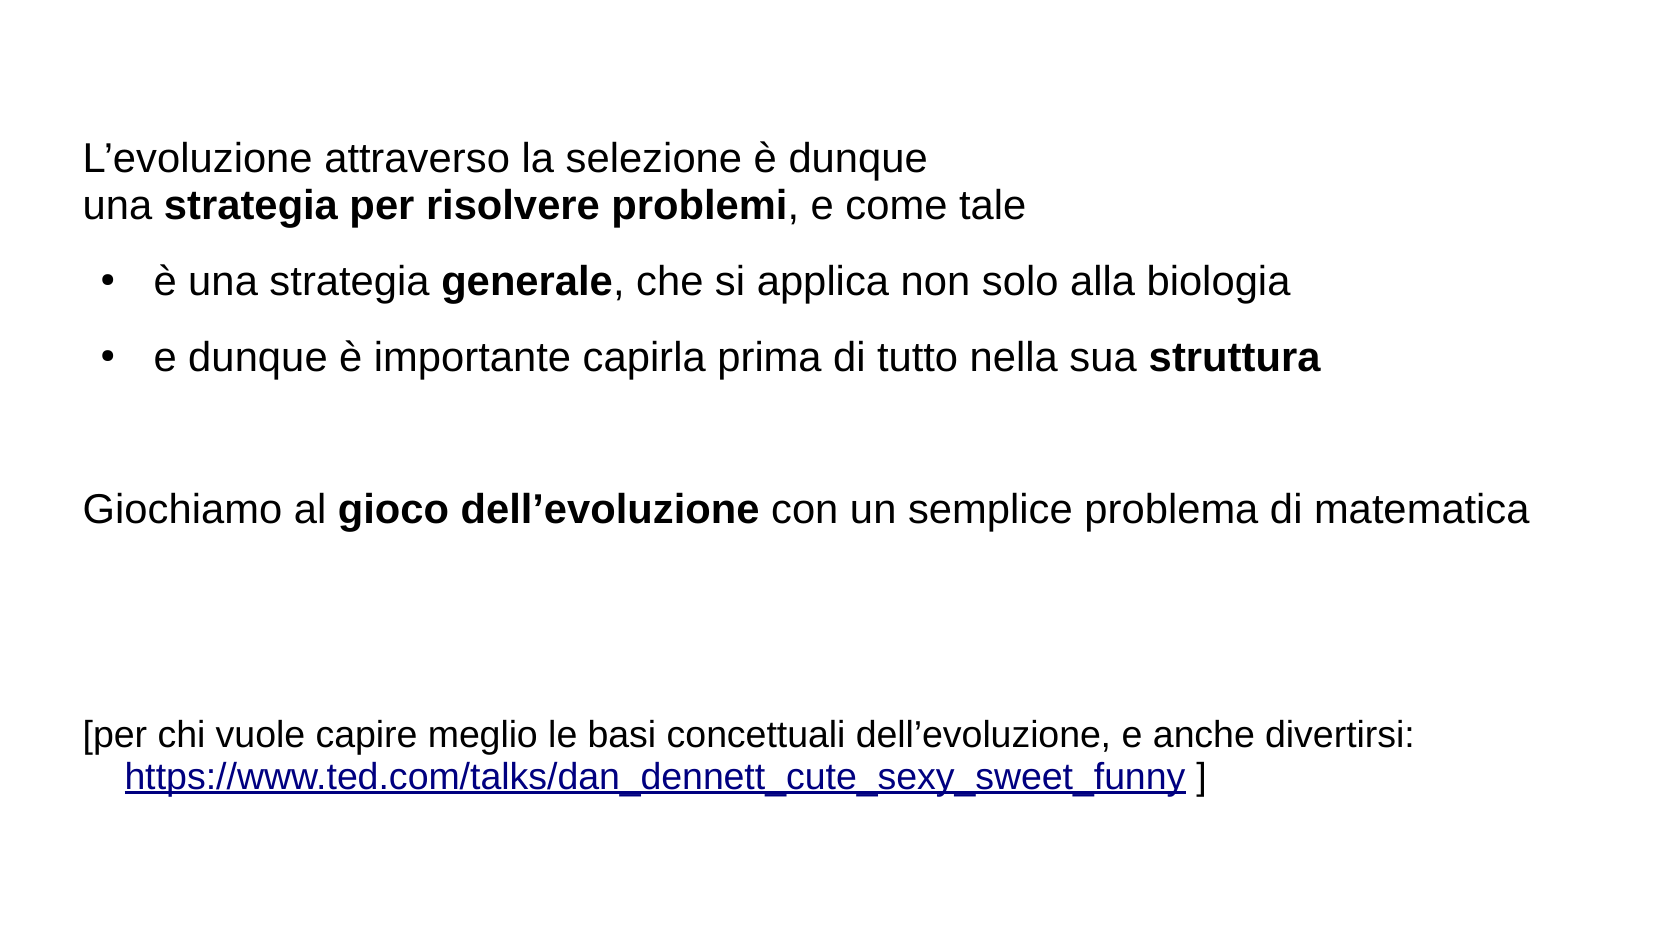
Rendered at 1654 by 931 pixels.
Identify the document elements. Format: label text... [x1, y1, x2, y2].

list L’evoluzione attraverso la selezione è dunque una strategia per risolvere problemi, e come tale è una strategia generale, che si applica non solo alla biologia e dunque è importante capirla prima di tutto nella sua struttura Giochiamo al gioco dell’evoluzione con un semplice problema di matematica [per chi vuole capire meglio le basi concettuali dell’evoluzione, e anche divertirsi: https://www.ted.com/talks/dan_dennett_cute_sexy_sweet_funny ] [82, 134, 1561, 868]
